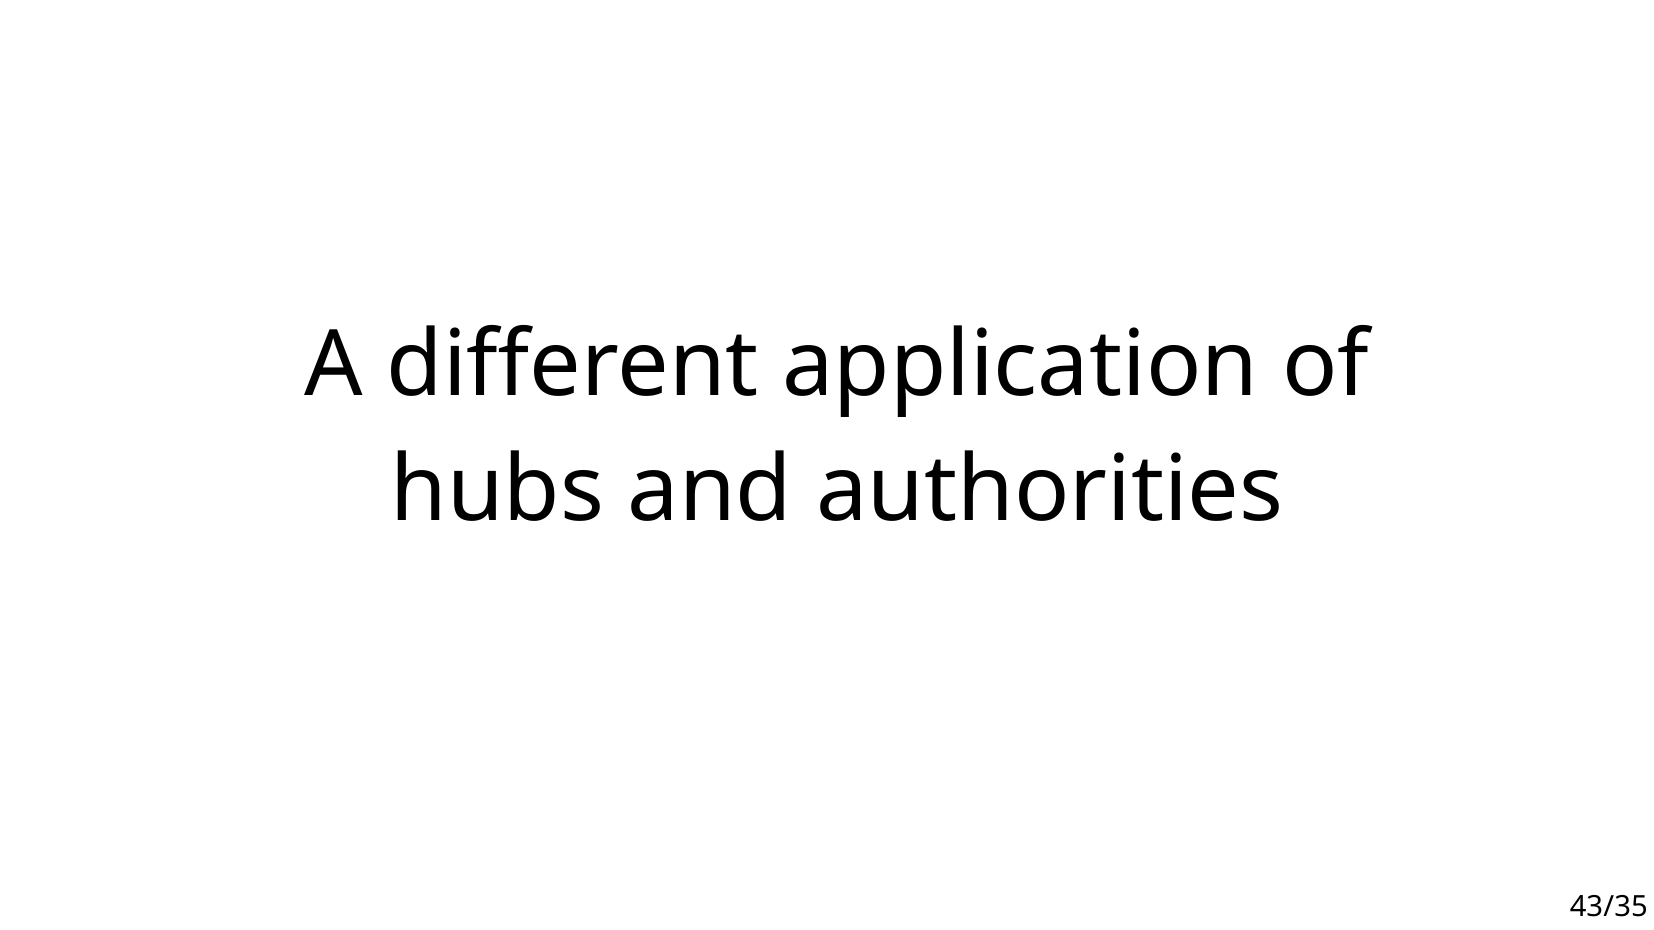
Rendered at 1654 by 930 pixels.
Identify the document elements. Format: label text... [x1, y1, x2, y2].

title A different application of hubs and authorities [93, 293, 1582, 552]
